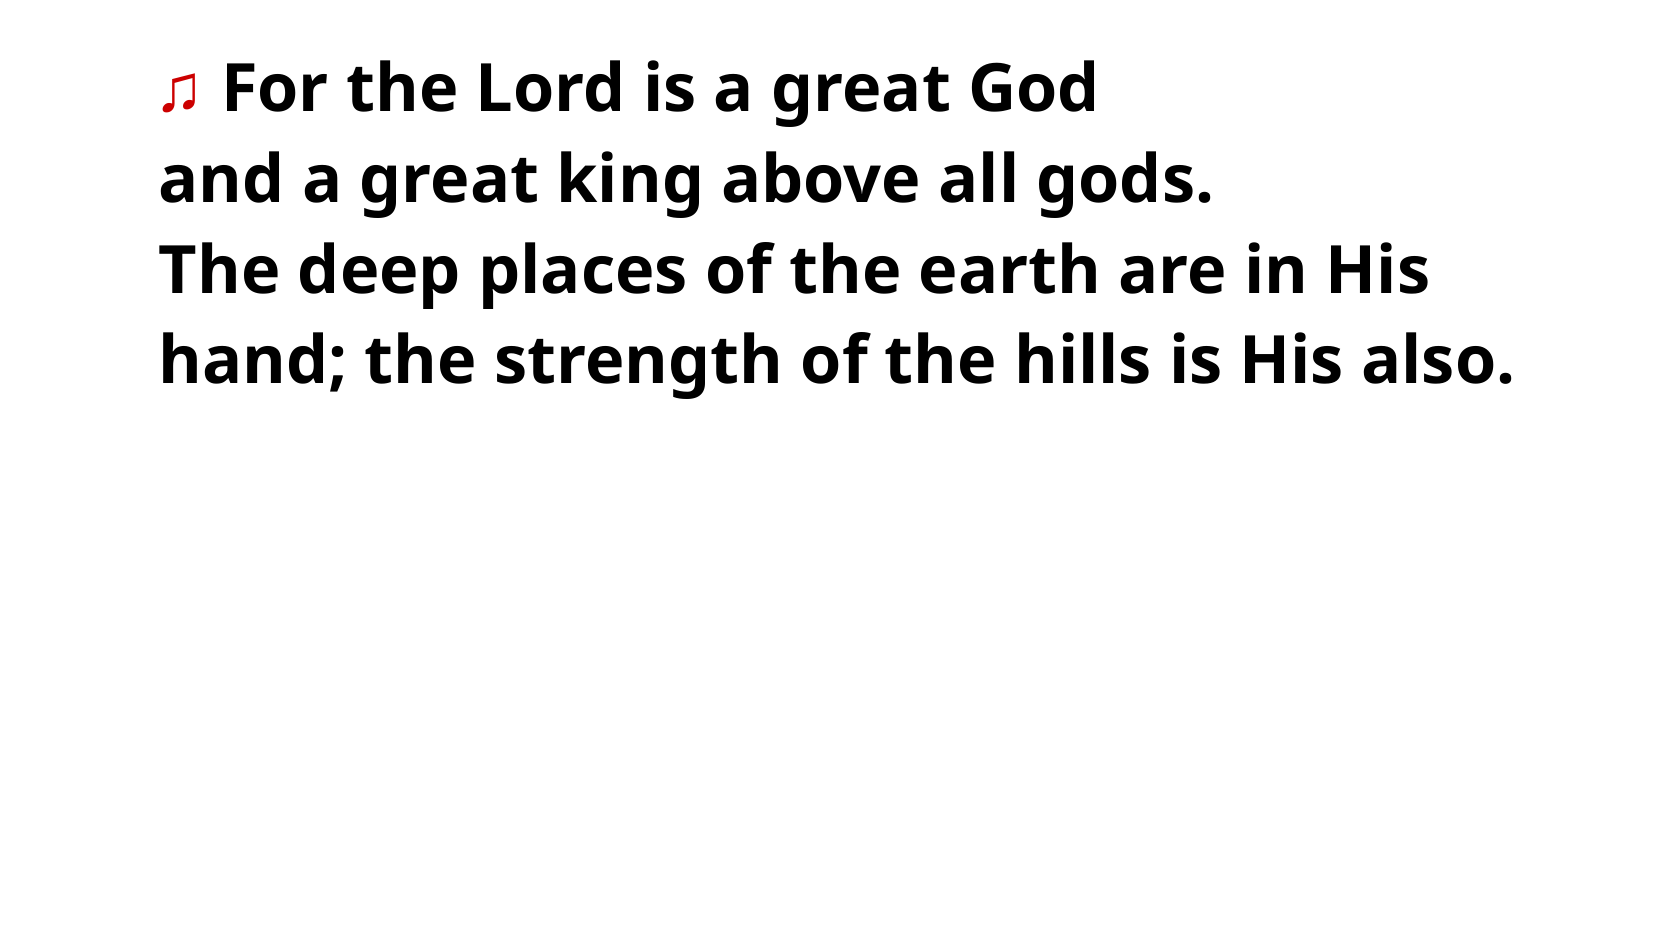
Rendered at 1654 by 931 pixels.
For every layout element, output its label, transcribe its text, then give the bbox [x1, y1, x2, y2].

text_box ♫ For the Lord is a great God and a great king above all gods. The deep places of the earth are in His hand; the strength of the hills is His also. [75, 32, 1546, 481]
